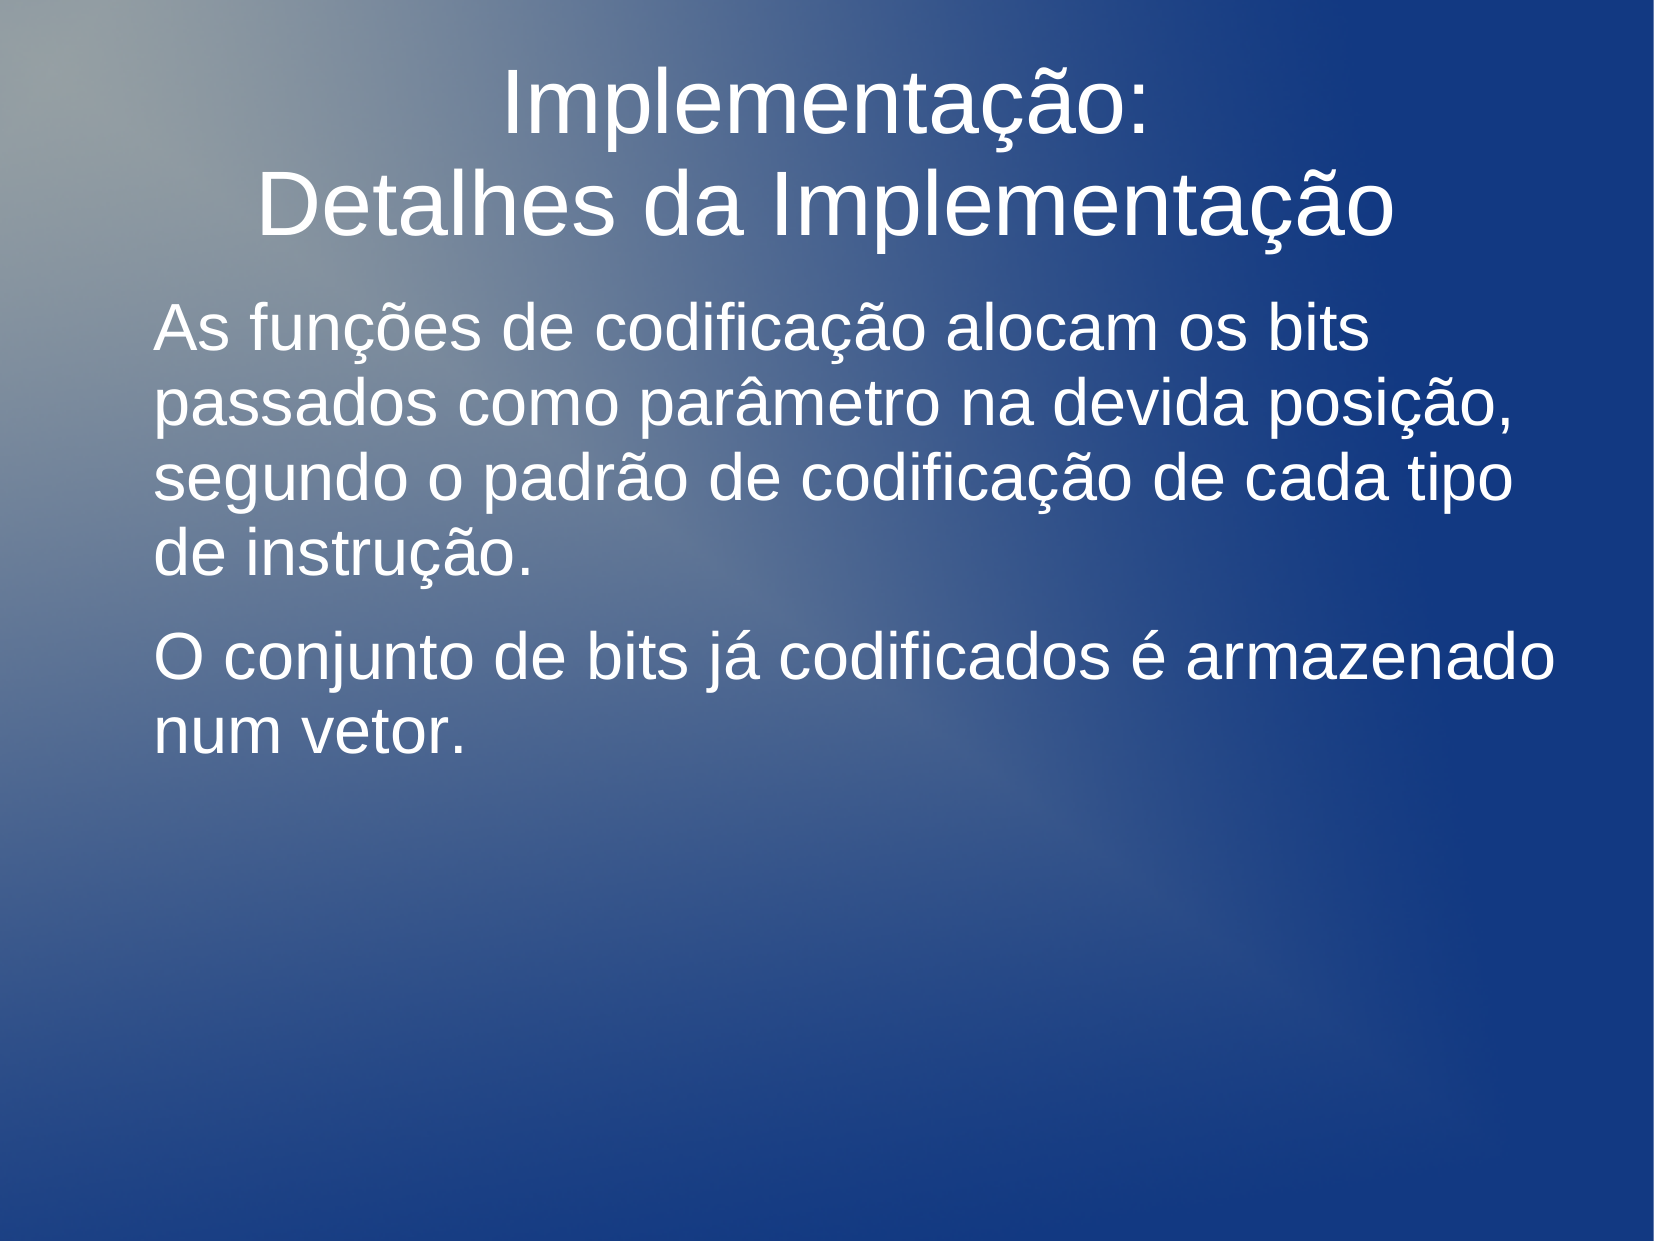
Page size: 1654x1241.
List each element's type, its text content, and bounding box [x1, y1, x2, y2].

picture [0, 0, 1654, 1241]
list As funções de codificação alocam os bits passados como parâmetro na devida posição, segundo o padrão de codificação de cada tipo de instrução. O conjunto de bits já codificados é armazenado num vetor. [82, 290, 1571, 1010]
title Implementação: Detalhes da Implementação [82, 49, 1571, 257]
